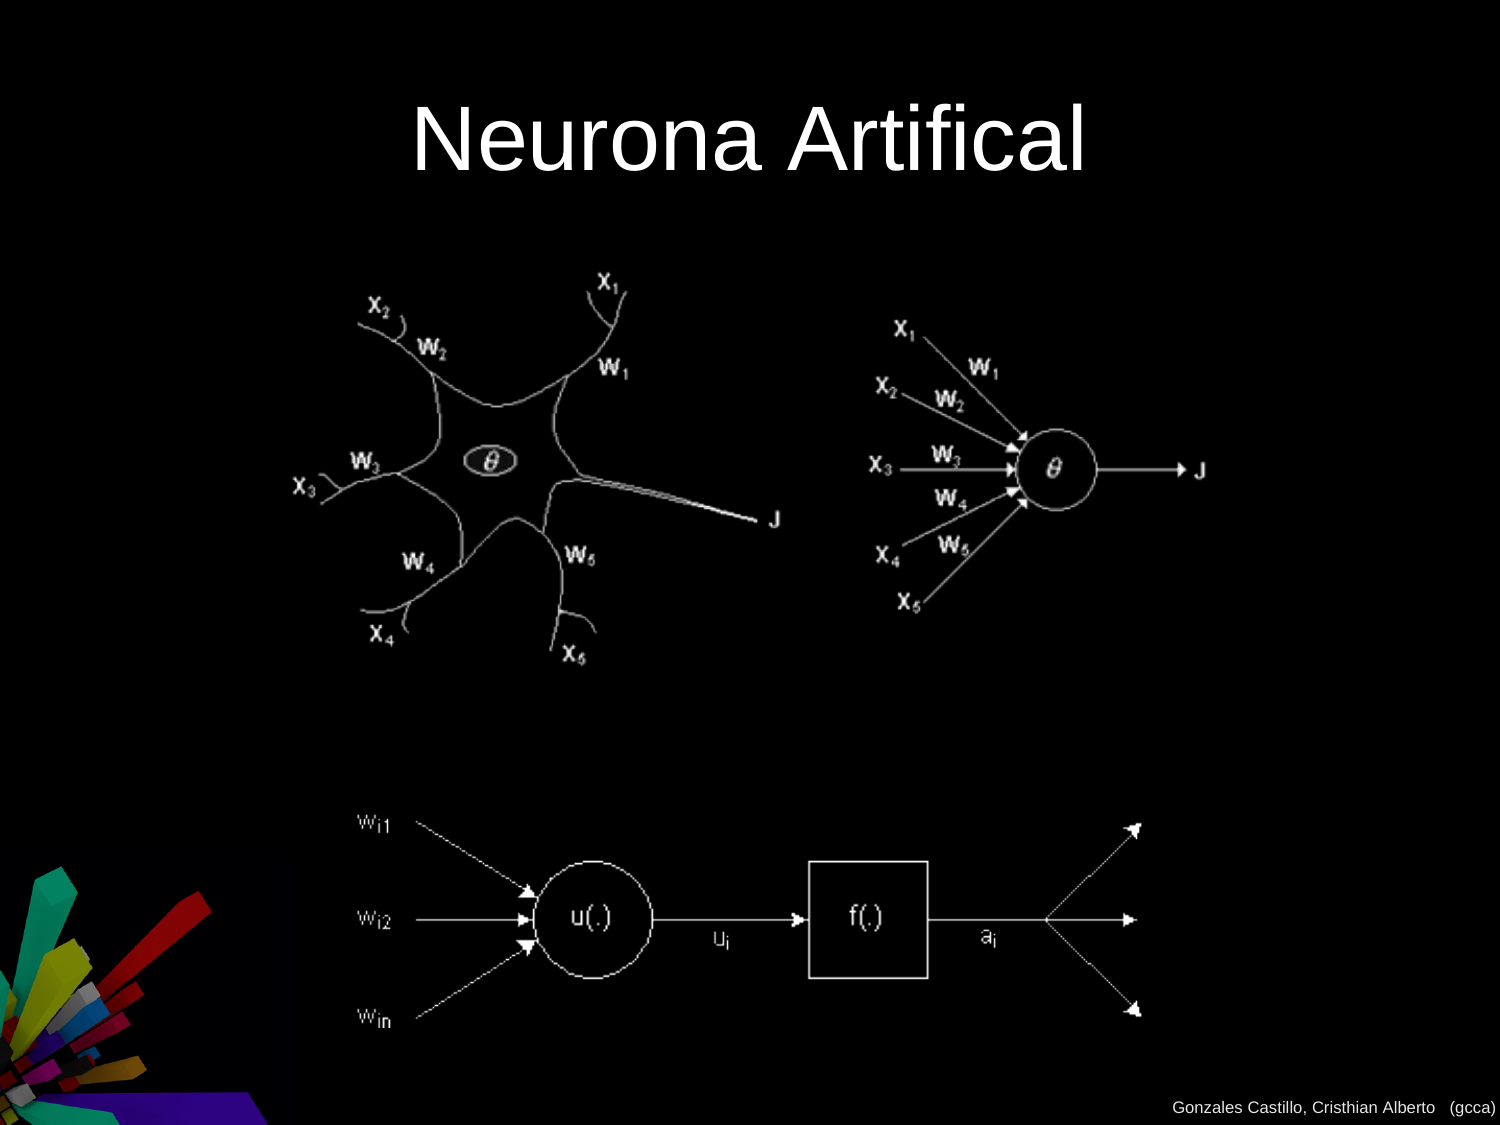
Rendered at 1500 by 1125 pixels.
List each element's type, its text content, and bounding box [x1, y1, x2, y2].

title Neurona Artifical [75, 45, 1426, 233]
picture [0, 270, 1209, 1125]
